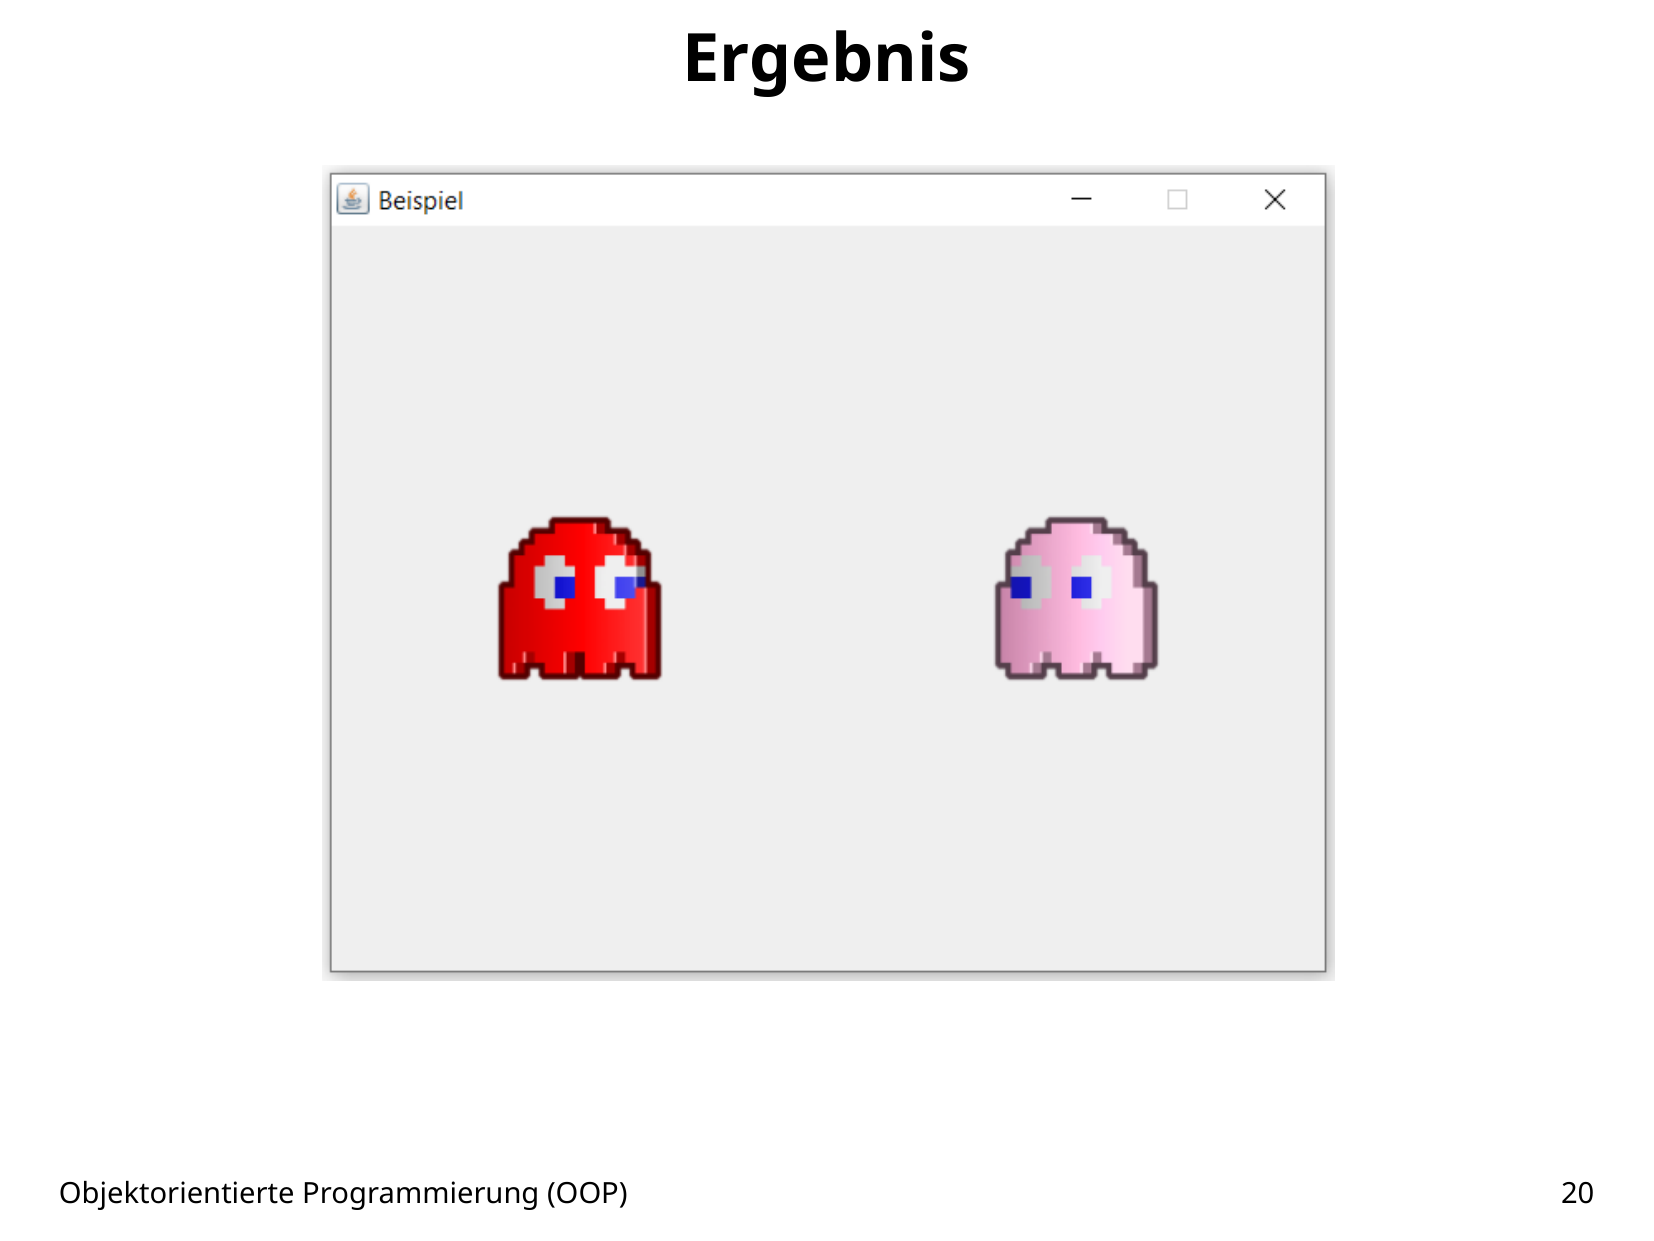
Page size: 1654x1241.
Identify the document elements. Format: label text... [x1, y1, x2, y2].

picture [322, 165, 1335, 981]
title Ergebnis [0, 5, 1654, 107]
